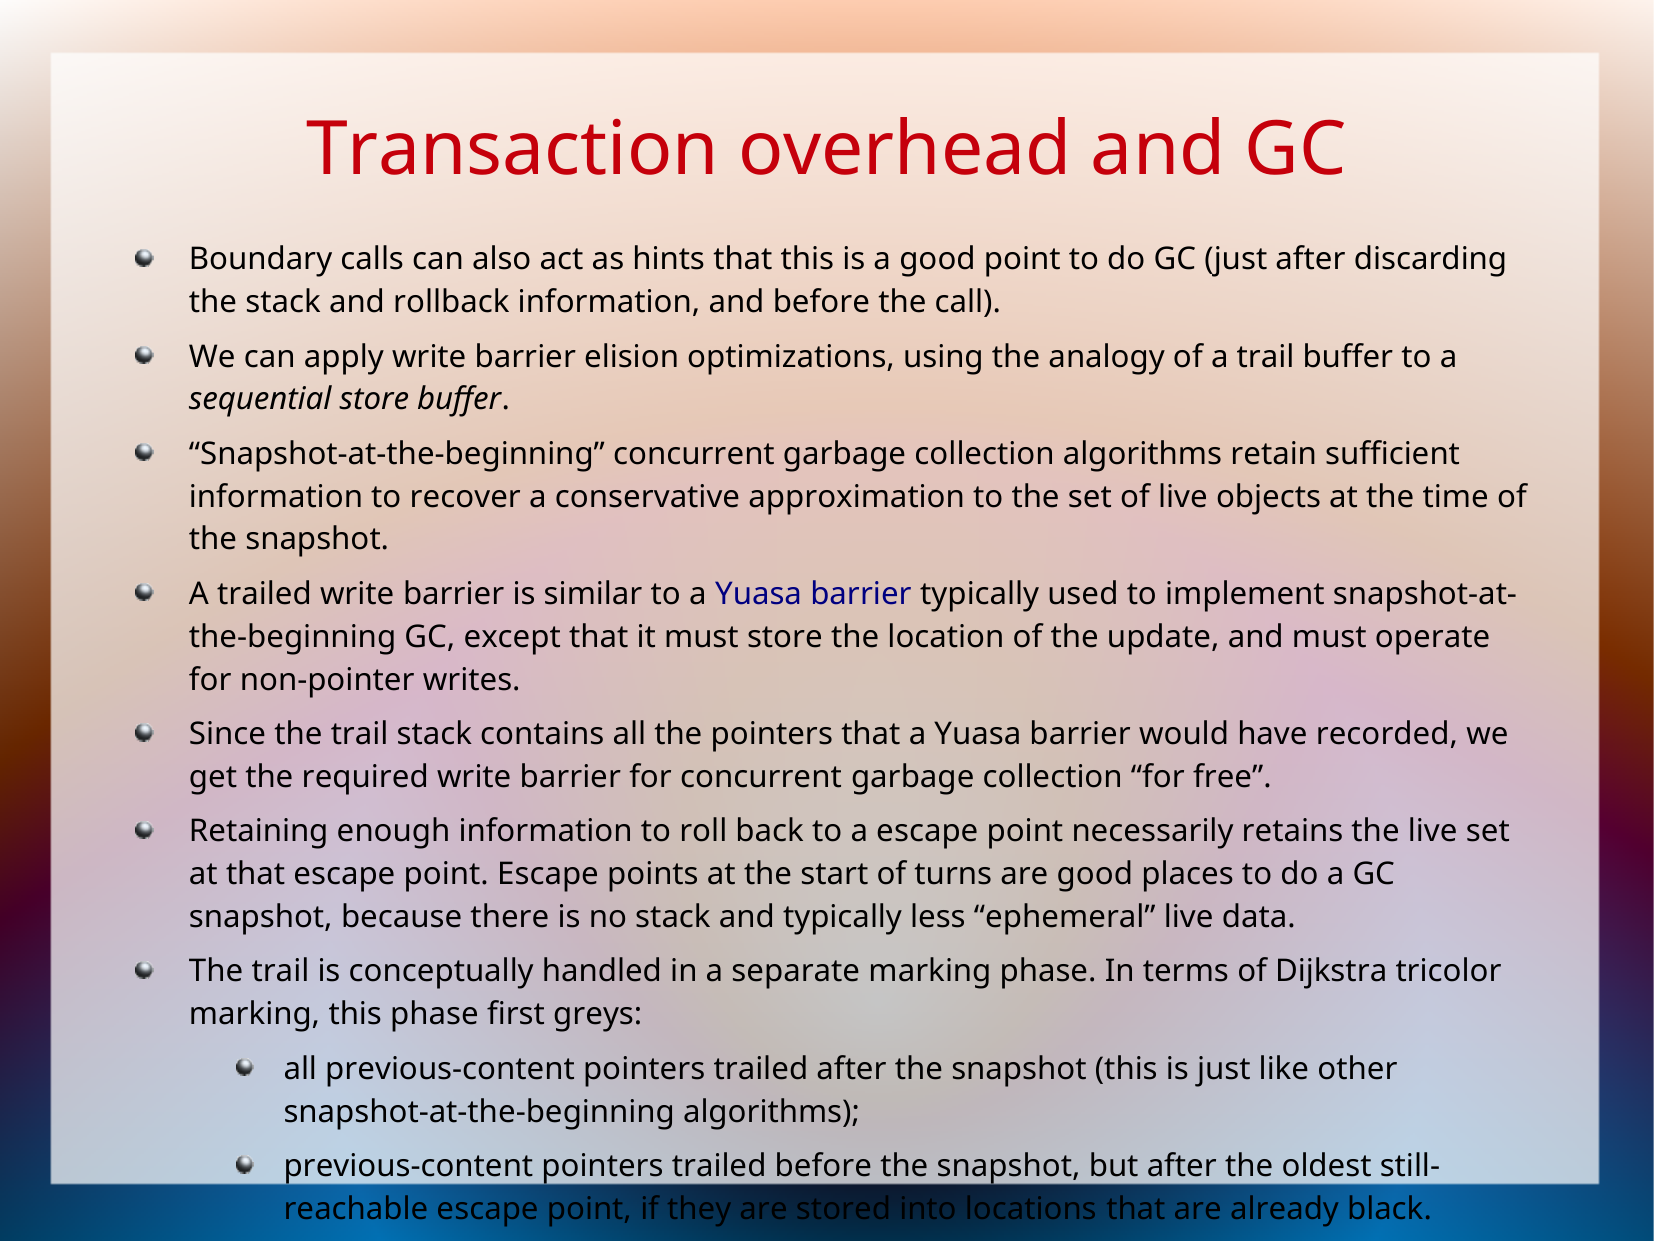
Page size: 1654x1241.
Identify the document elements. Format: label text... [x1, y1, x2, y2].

list Boundary calls can also act as hints that this is a good point to do GC (just after discarding the stack and rollback information, and before the call). We can apply write barrier elision optimizations, using the analogy of a trail buffer to a sequential store buffer. “Snapshot-at-the-beginning” concurrent garbage collection algorithms retain sufficient information to recover a conservative approximation to the set of live objects at the time of the snapshot. A trailed write barrier is similar to a Yuasa barrier typically used to implement snapshot-at-the-beginning GC, except that it must store the location of the update, and must operate for non-pointer writes. Since the trail stack contains all the pointers that a Yuasa barrier would have recorded, we get the required write barrier for concurrent garbage collection “for free”. Retaining enough information to roll back to a escape point necessarily retains the live set at that escape point. Escape points at the start of turns are good places to do a GC snapshot, because there is no stack and typically less “ephemeral” live data. The trail is conceptually handled in a separate marking phase. In terms of Dijkstra tricolor marking, this phase first greys: all previous-content pointers trailed after the snapshot (this is just like other snapshot-at-the-beginning algorithms); previous-content pointers trailed before the snapshot, but after the oldest still-reachable escape point, if they are stored into locations that are already black. [118, 236, 1536, 1103]
picture [0, 0, 1654, 1241]
title Transaction overhead and GC [82, 55, 1571, 237]
